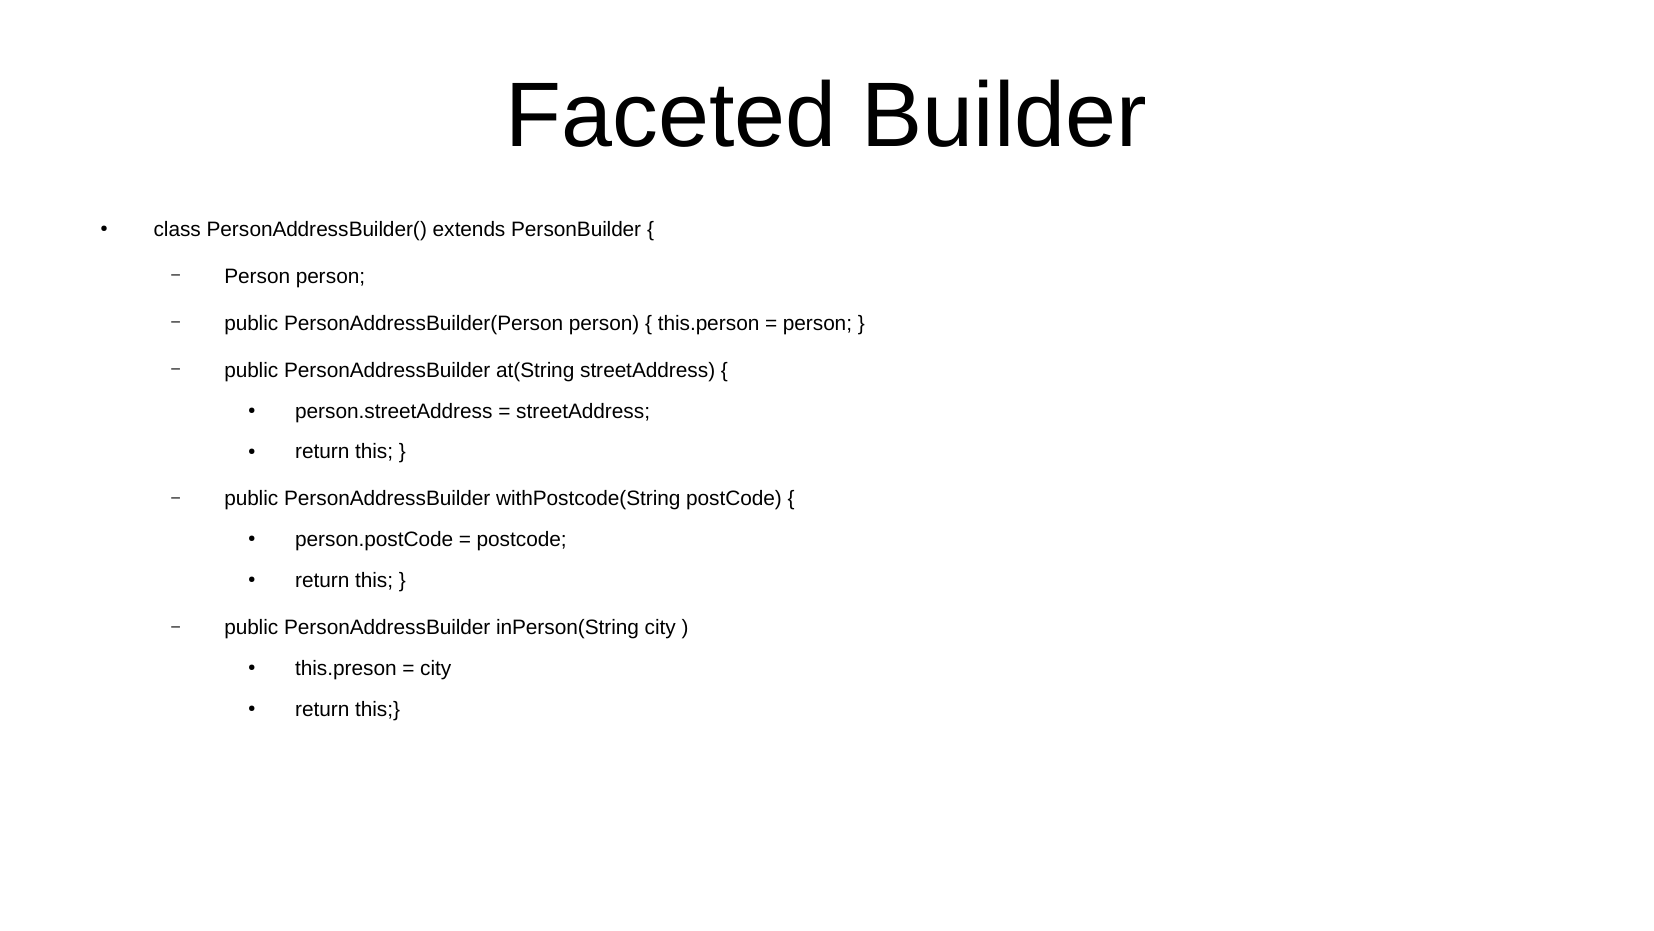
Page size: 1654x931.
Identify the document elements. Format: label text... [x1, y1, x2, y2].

title Faceted Builder [82, 37, 1571, 193]
list class PersonAddressBuilder() extends PersonBuilder { Person person; public PersonAddressBuilder(Person person) { this.person = person; } public PersonAddressBuilder at(String streetAddress) { person.streetAddress = streetAddress; return this; } public PersonAddressBuilder withPostcode(String postCode) { person.postCode = postcode; return this; } public PersonAddressBuilder inPerson(String city ) this.preson = city return this;} [82, 217, 1636, 901]
